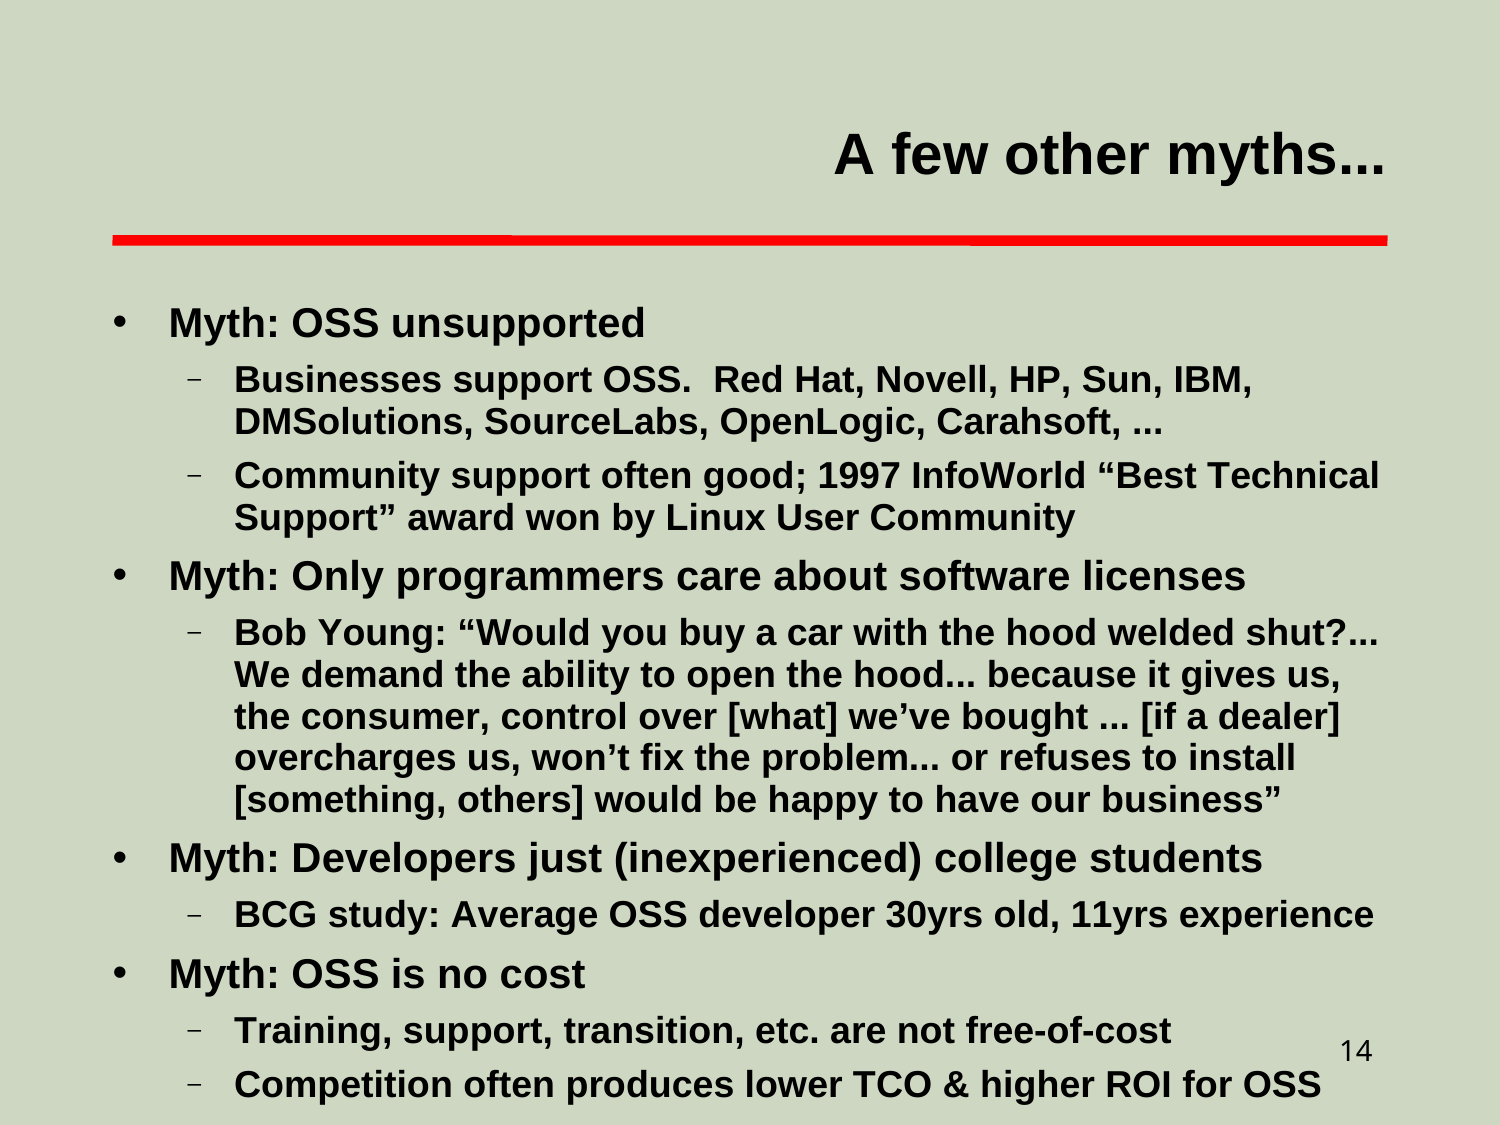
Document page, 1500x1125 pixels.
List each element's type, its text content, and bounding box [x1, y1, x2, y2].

title A few other myths... [337, 93, 1388, 217]
list Myth: OSS unsupported Businesses support OSS. Red Hat, Novell, HP, Sun, IBM, DMSolutions, SourceLabs, OpenLogic, Carahsoft, ... Community support often good; 1997 InfoWorld “Best Technical Support” award won by Linux User Community Myth: Only programmers care about software licenses Bob Young: “Would you buy a car with the hood welded shut?... We demand the ability to open the hood... because it gives us, the consumer, control over [what] we’ve bought ... [if a dealer] overcharges us, won’t fix the problem... or refuses to install [something, others] would be happy to have our business” Myth: Developers just (inexperienced) college students BCG study: Average OSS developer 30yrs old, 11yrs experience Myth: OSS is no cost Training, support, transition, etc. are not free-of-cost Competition often produces lower TCO & higher ROI for OSS [112, 299, 1388, 1109]
